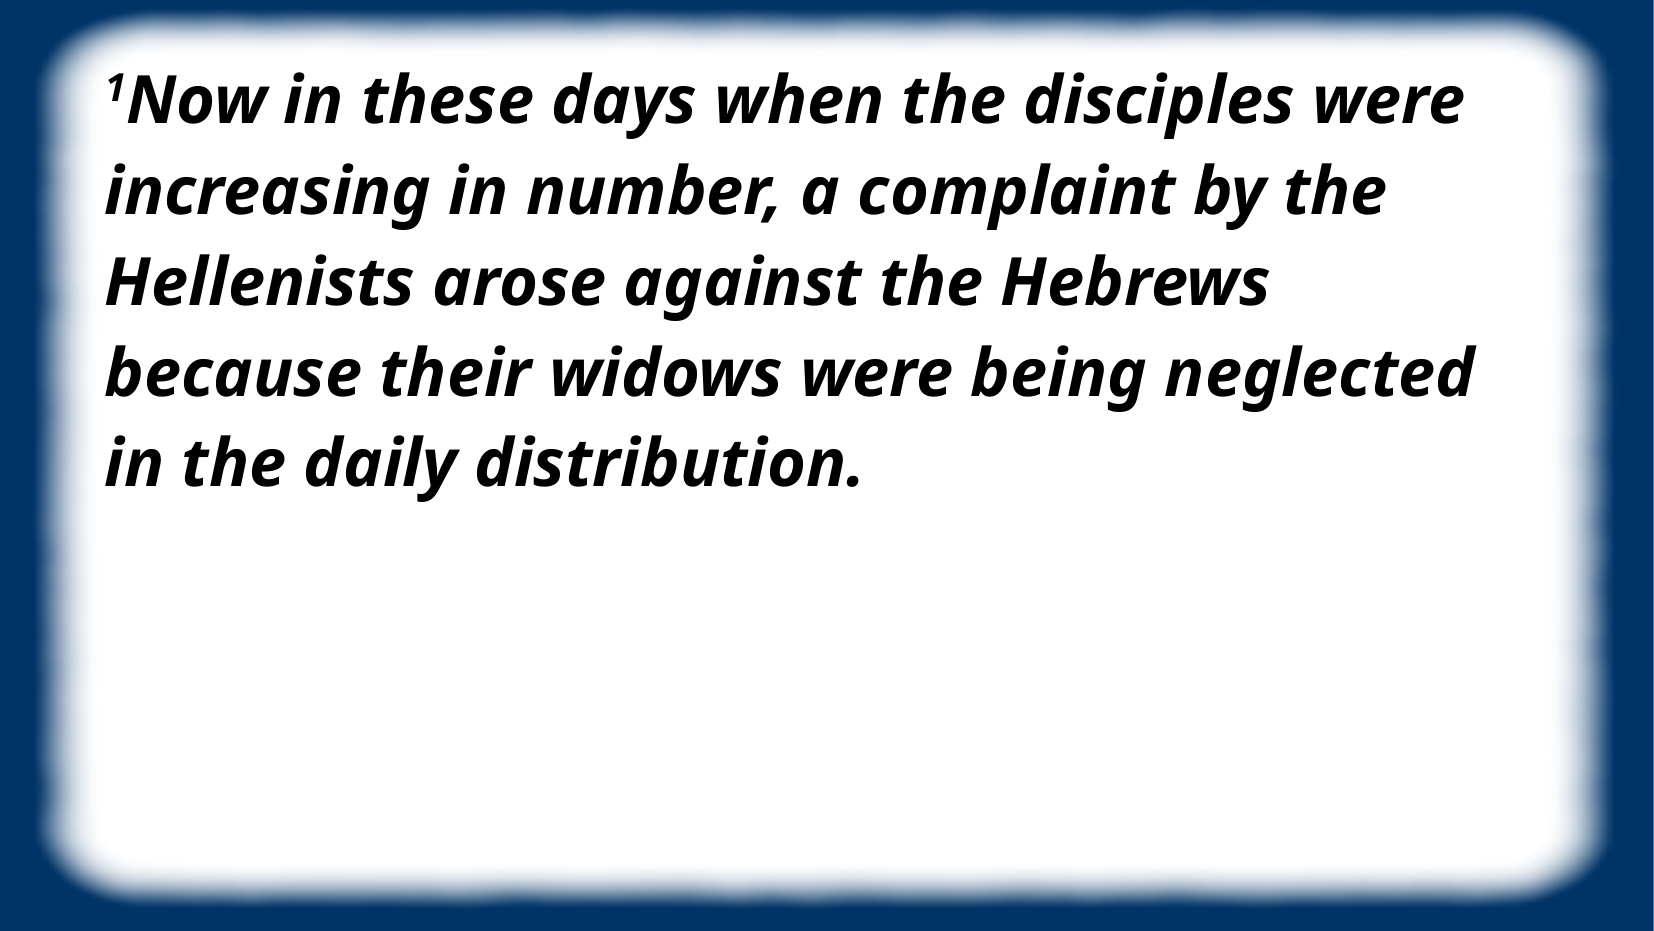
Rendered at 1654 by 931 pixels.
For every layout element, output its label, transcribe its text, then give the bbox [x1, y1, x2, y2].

picture [0, 0, 1654, 931]
text_box 1Now in these days when the disciples were increasing in number, a complaint by the Hellenists arose against the Hebrews because their widows were being neglected in the daily distribution. [90, 45, 1561, 504]
